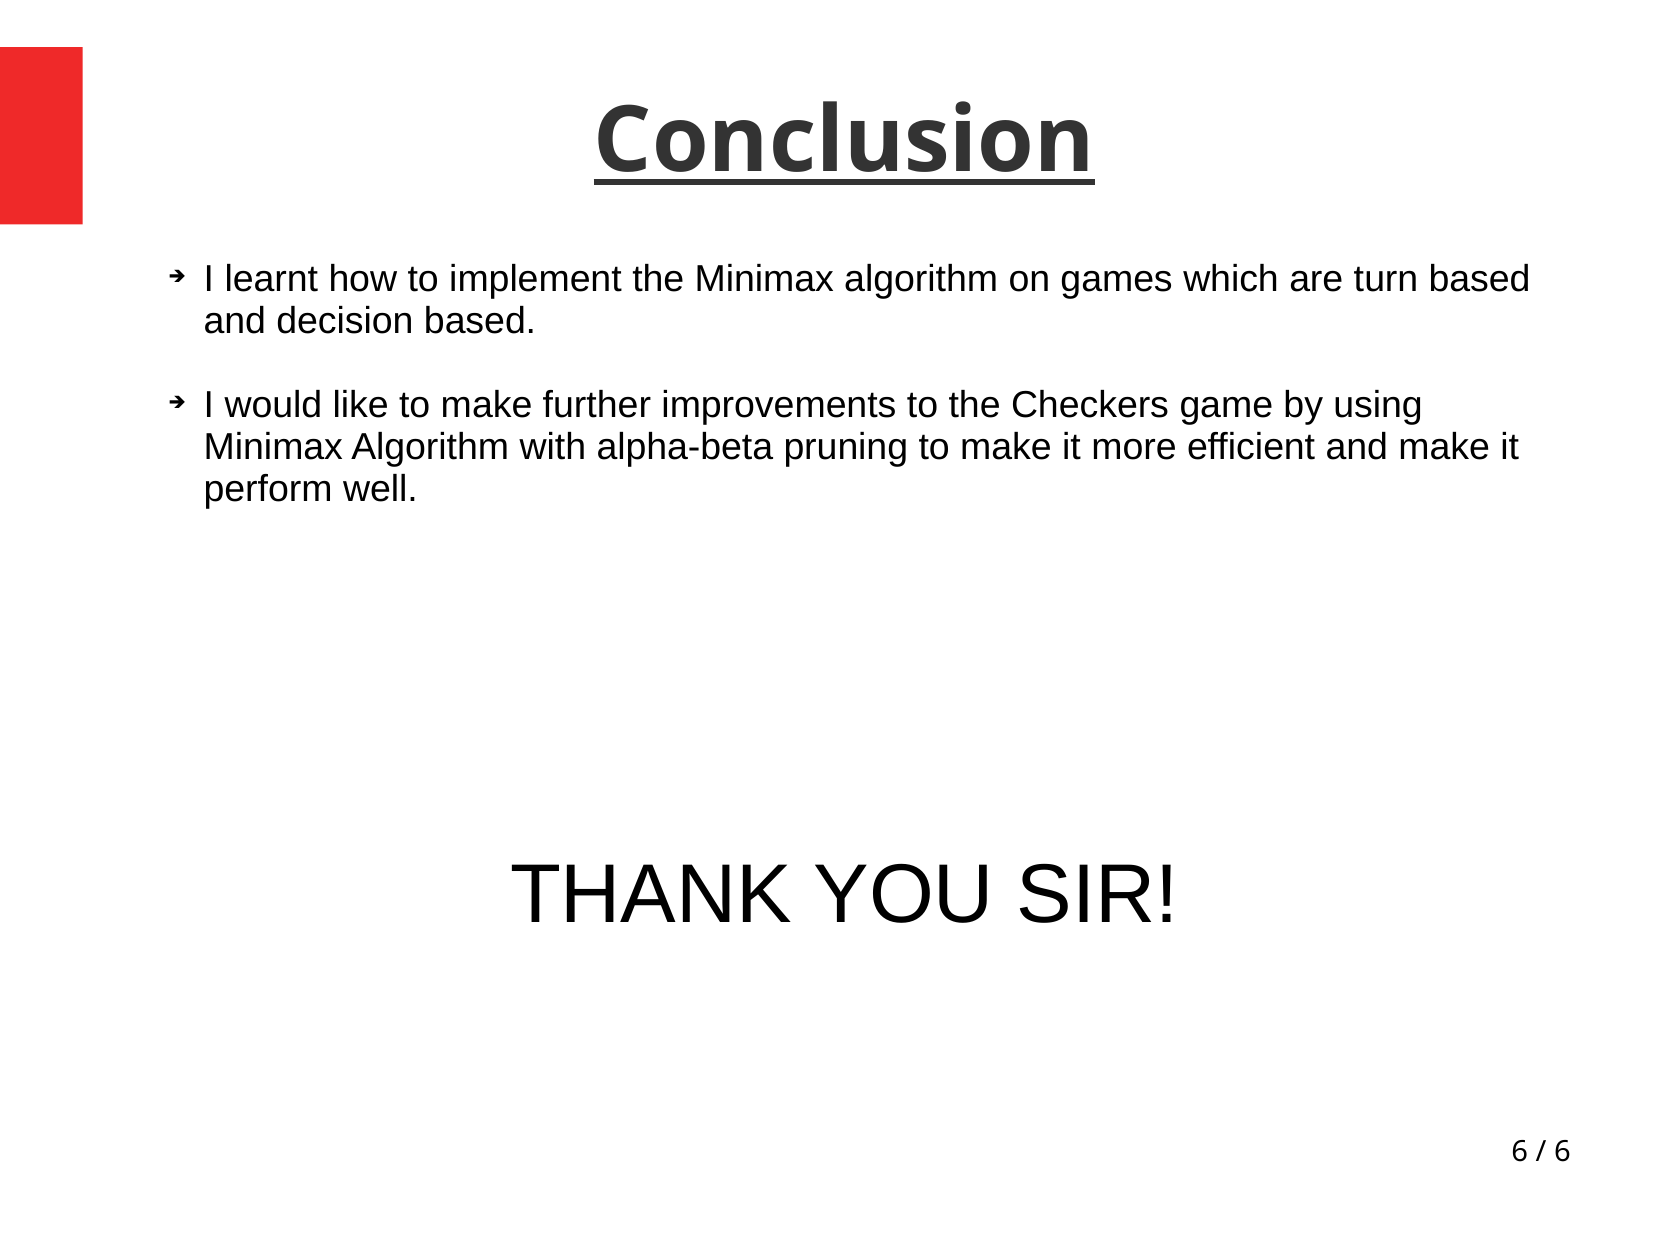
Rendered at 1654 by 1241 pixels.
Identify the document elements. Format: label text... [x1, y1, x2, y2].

title Conclusion [118, 82, 1571, 190]
text_box I learnt how to implement the Minimax algorithm on games which are turn based and decision based. I would like to make further improvements to the Checkers game by using Minimax Algorithm with alpha-beta pruning to make it more efficient and make it perform well. [153, 250, 1560, 518]
text_box THANK YOU SIR! [449, 839, 1241, 948]
